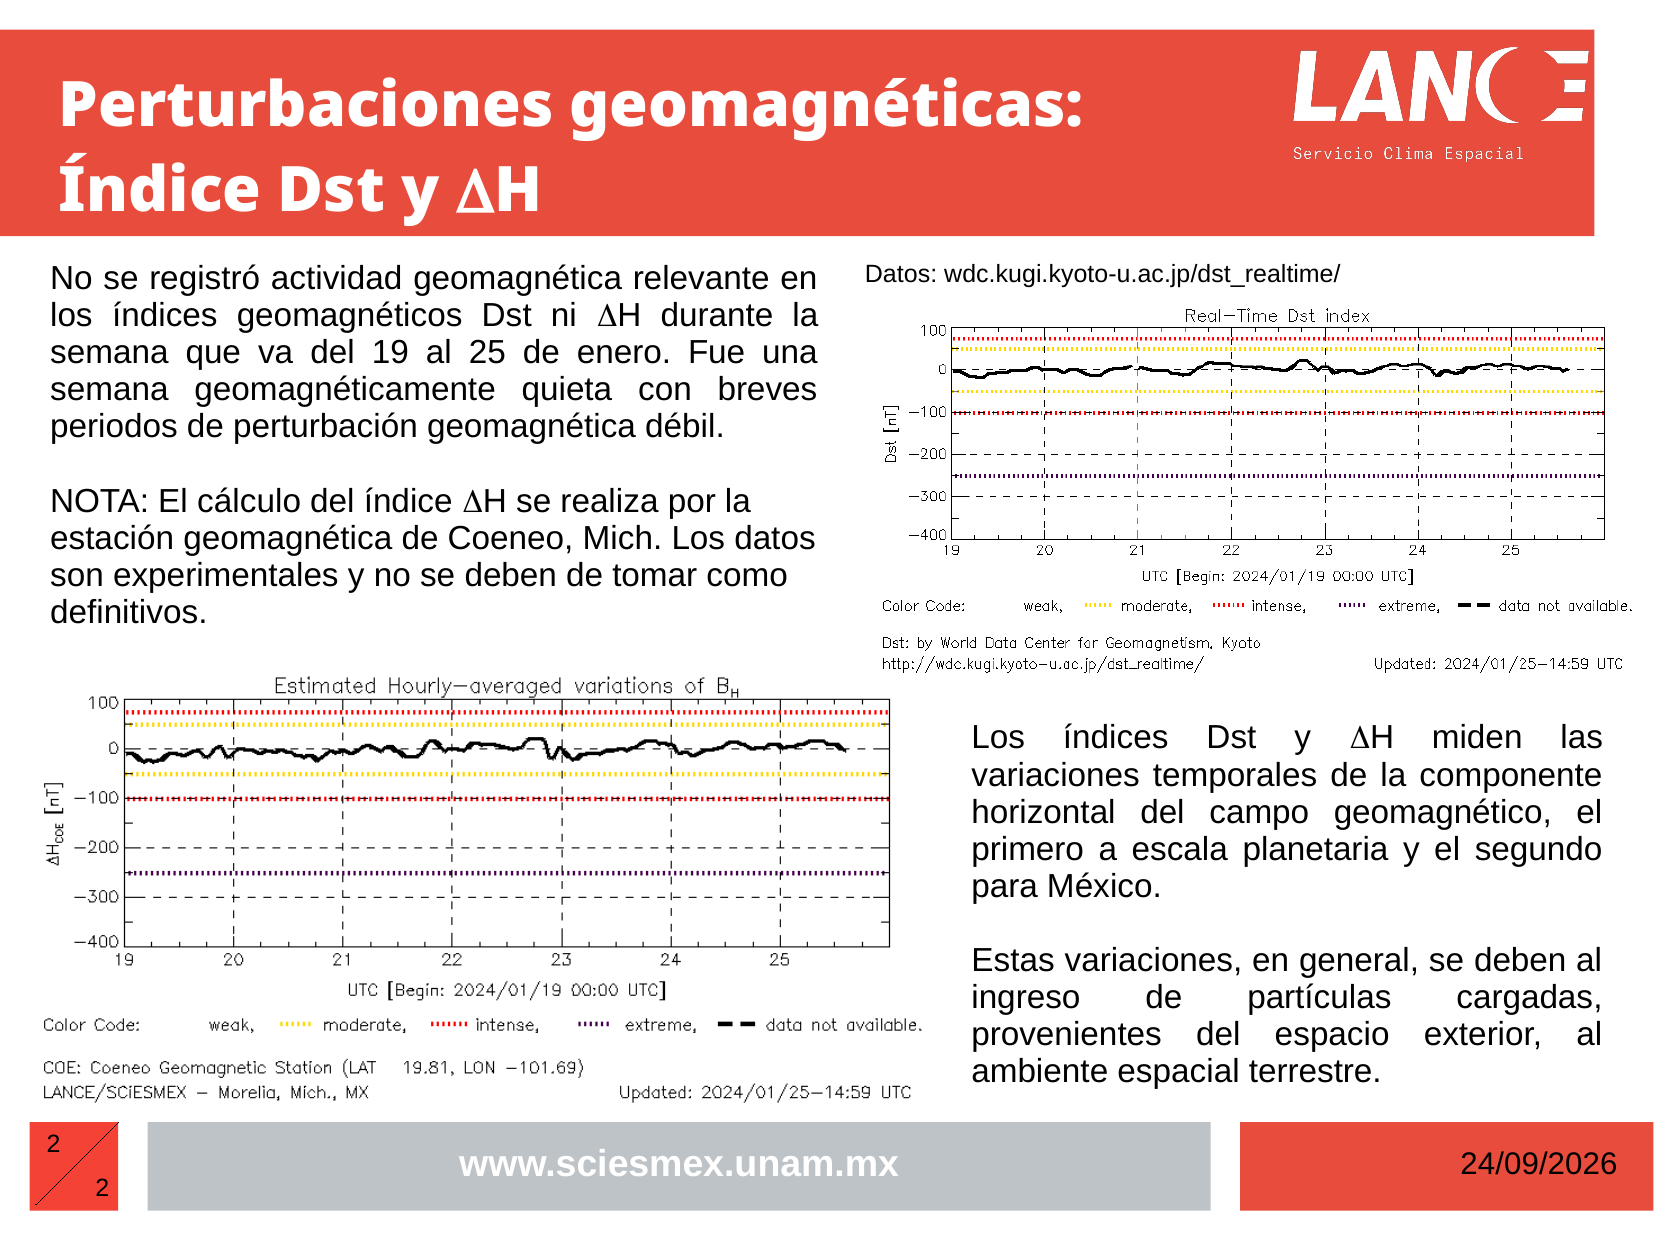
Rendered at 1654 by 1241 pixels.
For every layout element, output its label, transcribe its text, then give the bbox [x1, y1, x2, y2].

text_box Datos: wdc.kugi.kyoto-u.ac.jp/dst_realtime/ [850, 252, 1371, 296]
text_box 25/01/2024 [1424, 1122, 1654, 1205]
picture [34, 289, 1642, 1105]
text_box www.sciesmex.unam.mx [153, 1122, 1205, 1205]
text_box <número> [31, 1122, 176, 1170]
text_box No se registró actividad geomagnética relevante en los índices geomagnéticos Dst ni DH durante la semana que va del 19 al 25 de enero. Fue una semana geomagnéticamente quieta con breves periodos de perturbación geomagnética débil. NOTA: El cálculo del índice DH se realiza por la estación geomagnética de Coeneo, Mich. Los datos son experimentales y no se deben de tomar como definitivos. [35, 252, 851, 713]
text_box 2 [35, 1151, 125, 1209]
picture [1293, 47, 1589, 162]
text_box Los índices Dst y DH miden las variaciones temporales de la componente horizontal del campo geomagnético, el primero a escala planetaria y el segundo para México. Estas variaciones, en general, se deben al ingreso de partículas cargadas, provenientes del espacio exterior, al ambiente espacial terrestre. [956, 711, 1619, 1097]
title Perturbaciones geomagnéticas: Índice Dst y DH [59, 59, 1312, 207]
